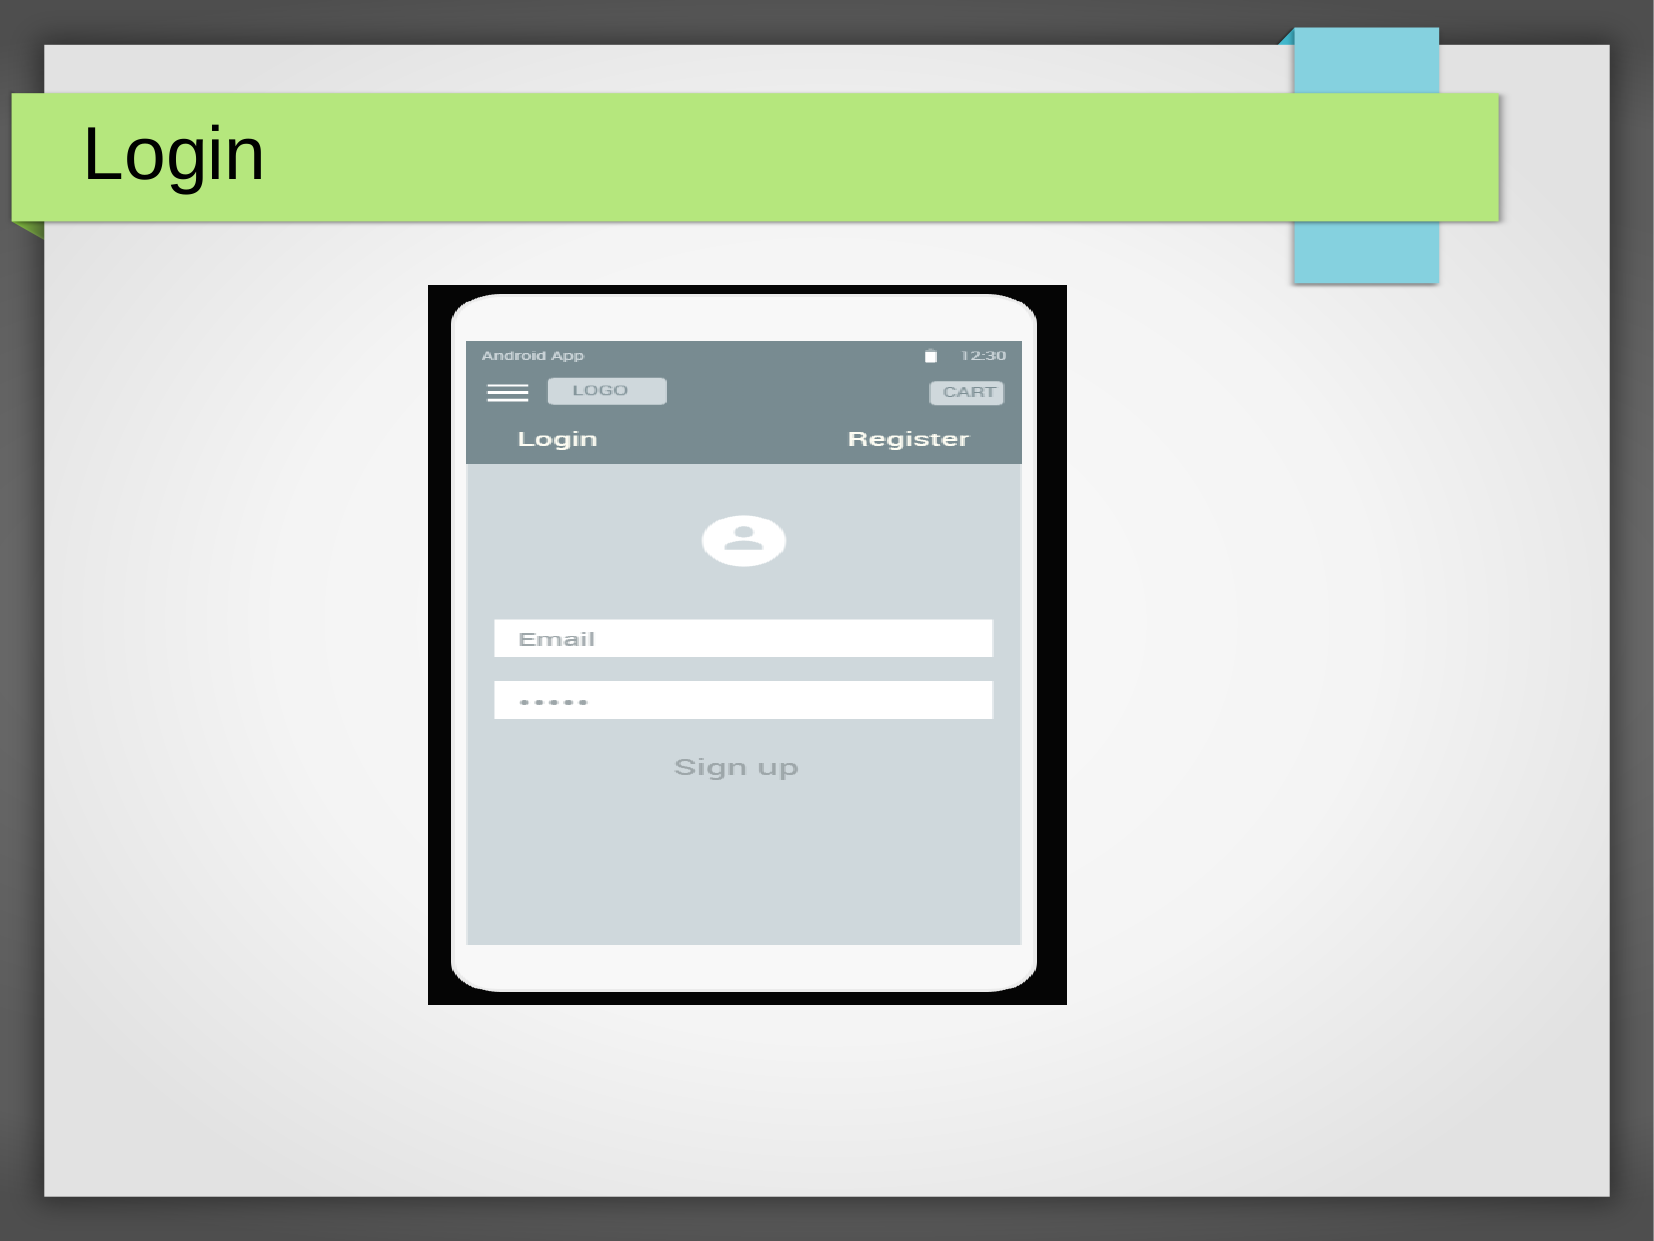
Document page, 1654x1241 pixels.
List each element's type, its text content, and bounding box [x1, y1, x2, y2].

title Login [82, 94, 1264, 213]
picture [0, 0, 1654, 1241]
